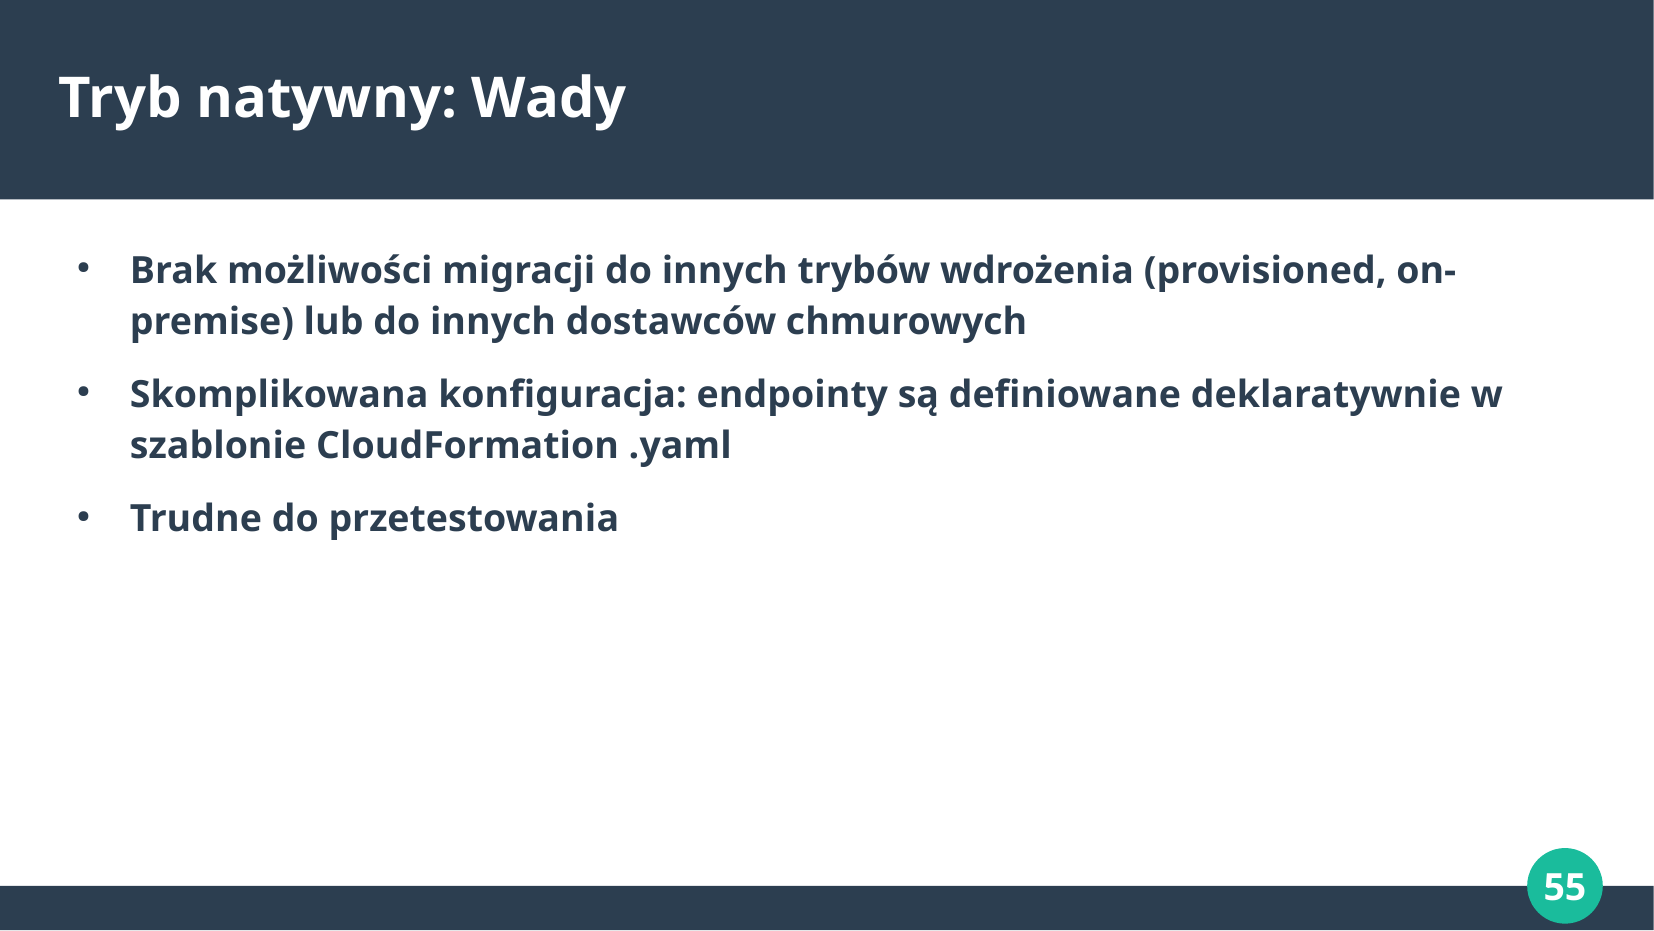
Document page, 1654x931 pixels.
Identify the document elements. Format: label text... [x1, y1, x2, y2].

list Brak możliwości migracji do innych trybów wdrożenia (provisioned, on-premise) lub do innych dostawców chmurowych Skomplikowana konfiguracja: endpointy są definiowane deklaratywnie w szablonie CloudFormation .yaml Trudne do przetestowania [59, 243, 1538, 864]
title Tryb natywny: Wady [59, 37, 1595, 156]
